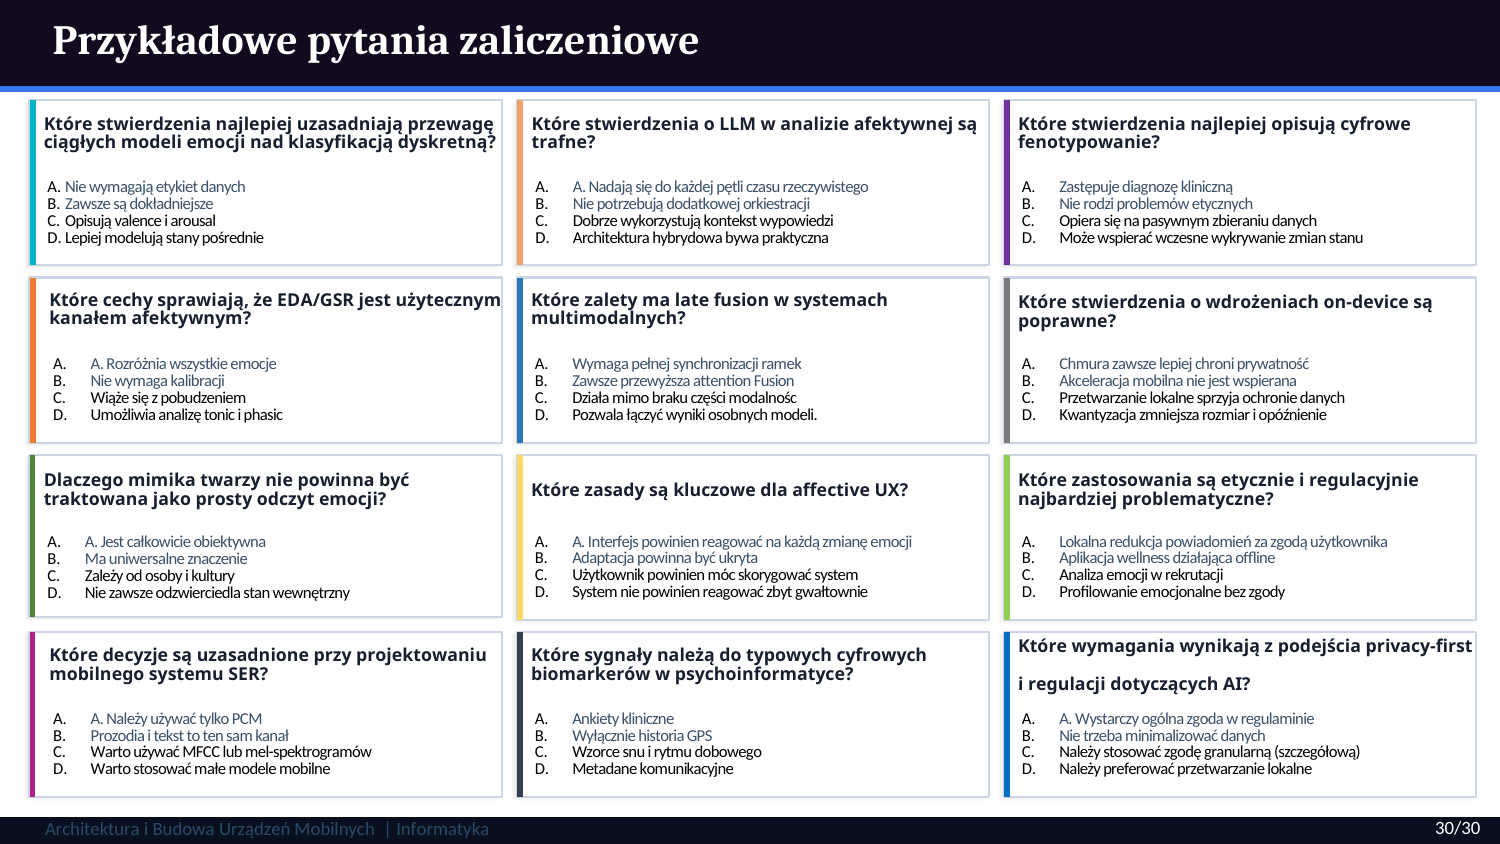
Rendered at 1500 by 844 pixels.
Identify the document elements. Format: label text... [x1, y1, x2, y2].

text_box Dlaczego mimika twarzy nie powinna być traktowana jako prosty odczyt emocji? [44, 462, 499, 522]
text_box [0, 817, 1420, 844]
text_box [0, 0, 1500, 92]
text_box [517, 455, 989, 620]
text_box [517, 278, 989, 443]
text_box A. Interfejs powinien reagować na każdą zmianę emocji Adaptacja powinna być ukryta Użytkownik powinien móc skorygować system System nie powinien reagować zbyt gwałtownie [535, 516, 976, 620]
text_box A. Należy używać tylko PCM Prozodia i tekst to ten sam kanał Warto używać MFCC lub mel-spektrogramów Warto stosować małe modele mobilne [53, 693, 495, 797]
text_box Które wymagania wynikają z podejścia privacy-first i regulacji dotyczących AI? [1018, 636, 1473, 698]
text_box Architektura i Budowa Urządzeń Mobilnych | Informatyka [45, 819, 1420, 843]
text_box Które zastosowania są etycznie i regulacyjnie najbardziej problematyczne? [1018, 462, 1473, 523]
text_box A. Nadają się do każdej pętli czasu rzeczywistego Nie potrzebują dodatkowej orkiestracji Dobrze wykorzystują kontekst wypowiedzi Architektura hybrydowa bywa praktyczna [535, 162, 977, 266]
text_box Ankiety kliniczne Wyłącznie historia GPS Wzorce snu i rytmu dobowego Metadane komunikacyjne [535, 693, 976, 797]
text_box [1004, 632, 1476, 797]
text_box Które cechy sprawiają, że EDA/GSR jest użytecznym kanałem afektywnym? [49, 281, 504, 342]
text_box Które zasady są kluczowe dla affective UX? [531, 462, 986, 523]
text_box [495, 698, 502, 797]
text_box A. Wystarczy ogólna zgoda w regulaminie Nie trzeba minimalizować danych Należy stosować zgodę granularną (szczegółową) Należy preferować przetwarzanie lokalne [1022, 693, 1463, 797]
text_box [30, 100, 502, 265]
text_box Które stwierdzenia najlepiej uzasadniają przewagę ciągłych modeli emocji nad klasyfikacją dyskretną? [44, 105, 499, 166]
text_box [30, 632, 502, 797]
text_box Które stwierdzenia najlepiej opisują cyfrowe fenotypowanie? [1018, 105, 1473, 166]
text_box Zastępuje diagnozę kliniczną Nie rodzi problemów etycznych Opiera się na pasywnym zbieraniu danych Może wspierać wczesne wykrywanie zmian stanu [1022, 162, 1463, 266]
text_box [517, 632, 989, 797]
text_box A. Rozróżnia wszystkie emocje Nie wymaga kalibracji Wiąże się z pobudzeniem Umożliwia analizę tonic i phasic [53, 339, 495, 443]
text_box A. Jest całkowicie obiektywna Ma uniwersalne znaczenie Zależy od osoby i kultury Nie zawsze odzwierciedla stan wewnętrzny [48, 518, 489, 620]
text_box Które stwierdzenia o LLM w analizie afektywnej są trafne? [532, 105, 986, 166]
text_box /30 [1420, 817, 1500, 844]
text_box Które stwierdzenia o wdrożeniach on-device są poprawne? [1018, 283, 1473, 344]
text_box Lokalna redukcja powiadomień za zgodą użytkownika Aplikacja wellness działająca offline Analiza emocji w rekrutacji Profilowanie emocjonalne bez zgody [1022, 516, 1463, 620]
text_box Które decyzje są uzasadnione przy projektowaniu mobilnego systemu SER? [49, 636, 504, 698]
text_box [517, 100, 989, 265]
text_box [1004, 455, 1476, 620]
text_box [1004, 100, 1476, 265]
text_box Które zalety ma late fusion w systemach multimodalnych? [531, 281, 986, 342]
text_box Chmura zawsze lepiej chroni prywatność Akceleracja mobilna nie jest wspierana Przetwarzanie lokalne sprzyja ochronie danych Kwantyzacja zmniejsza rozmiar i opóźnienie [1022, 339, 1463, 443]
text_box Wymaga pełnej synchronizacji ramek Zawsze przewyższa attention Fusion Działa mimo braku części modalnośc Pozwala łączyć wyniki osobnych modeli. [535, 339, 976, 443]
text_box Nie wymagają etykiet danych Zawsze są dokładniejsze Opisują valence i arousal Lepiej modelują stany pośrednie [48, 162, 489, 266]
text_box [30, 455, 502, 617]
text_box Które sygnały należą do typowych cyfrowych biomarkerów w psychoinformatyce? [531, 636, 986, 698]
text_box Przykładowe pytania zaliczeniowe [53, 0, 1411, 83]
text_box [1004, 278, 1476, 443]
text_box [30, 278, 502, 443]
text_box [495, 342, 502, 443]
